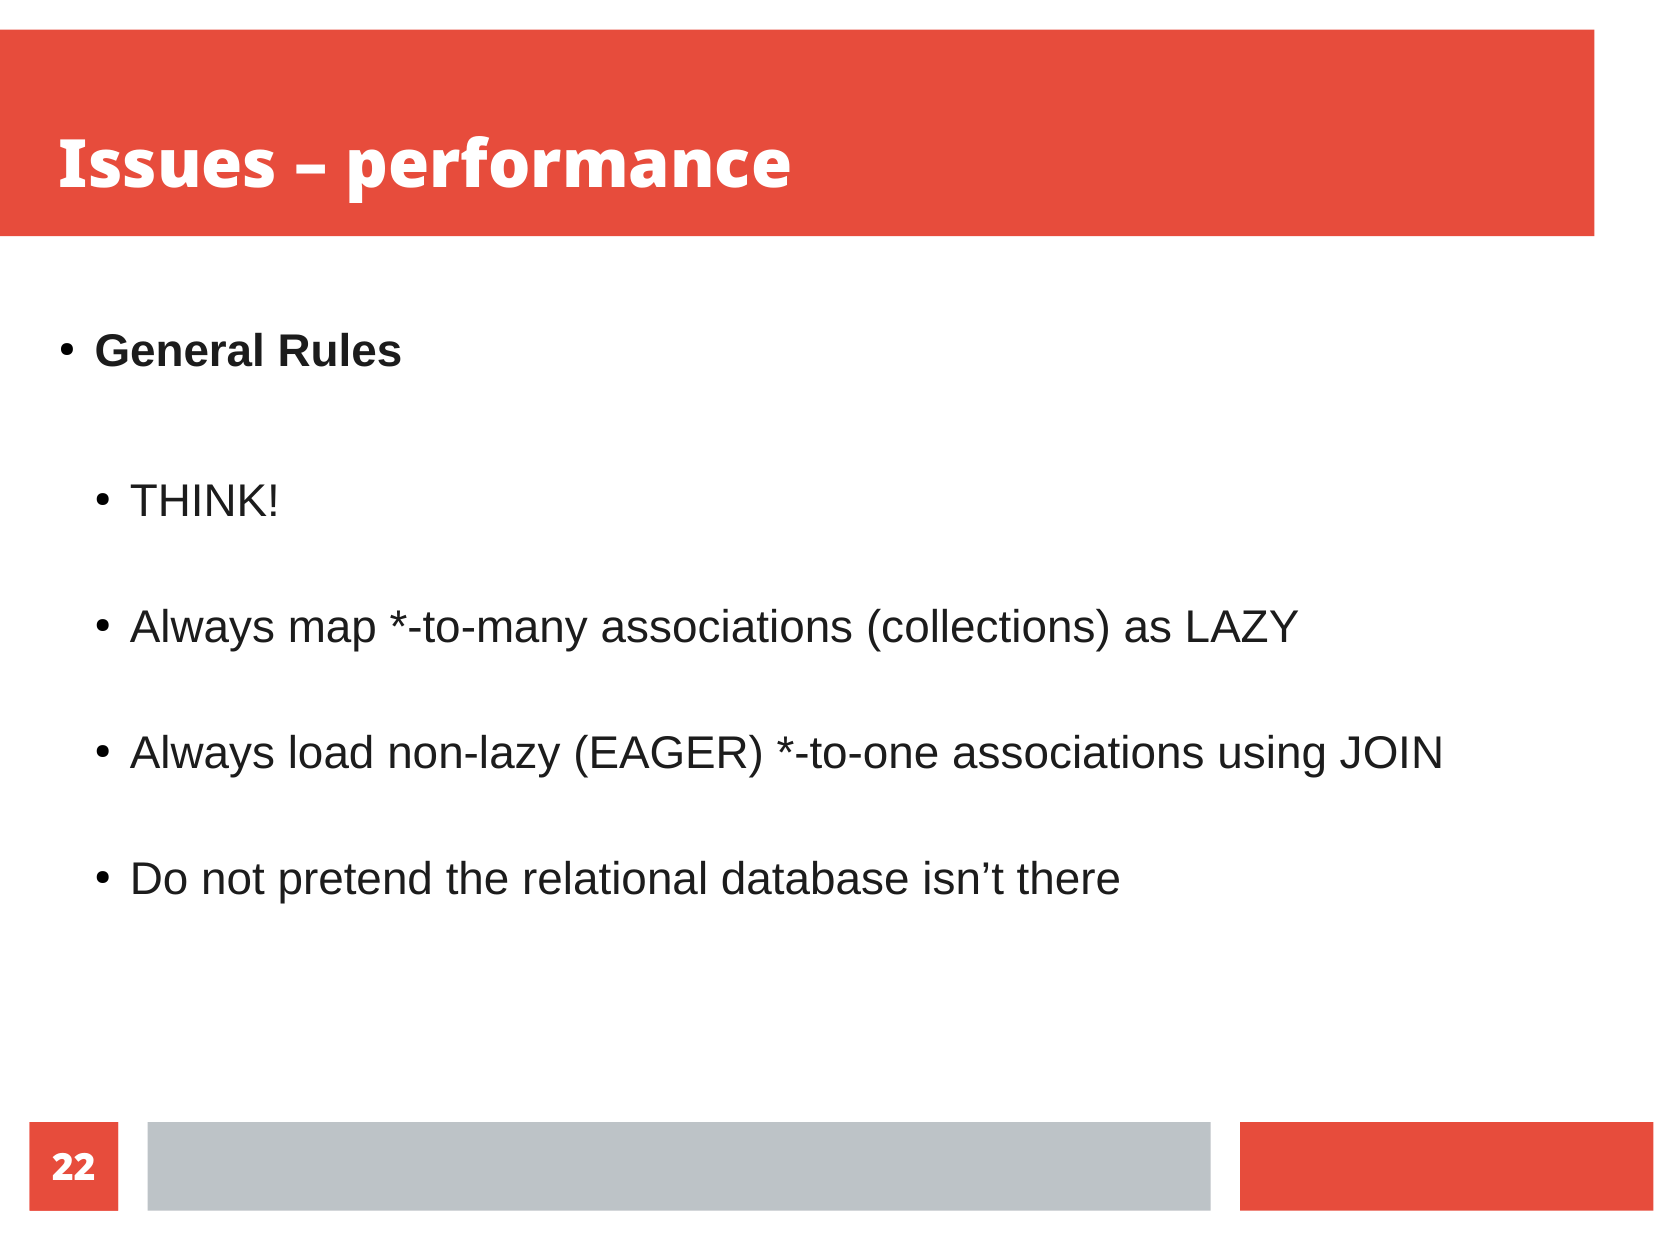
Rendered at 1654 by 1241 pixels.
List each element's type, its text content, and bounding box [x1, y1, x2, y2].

list General Rules THINK! Always map *-to-many associations (collections) as LAZY Always load non-lazy (EAGER) *-to-one associations using JOIN Do not pretend the relational database isn’t there [59, 324, 1565, 1087]
title Issues – performance [59, 59, 1595, 207]
